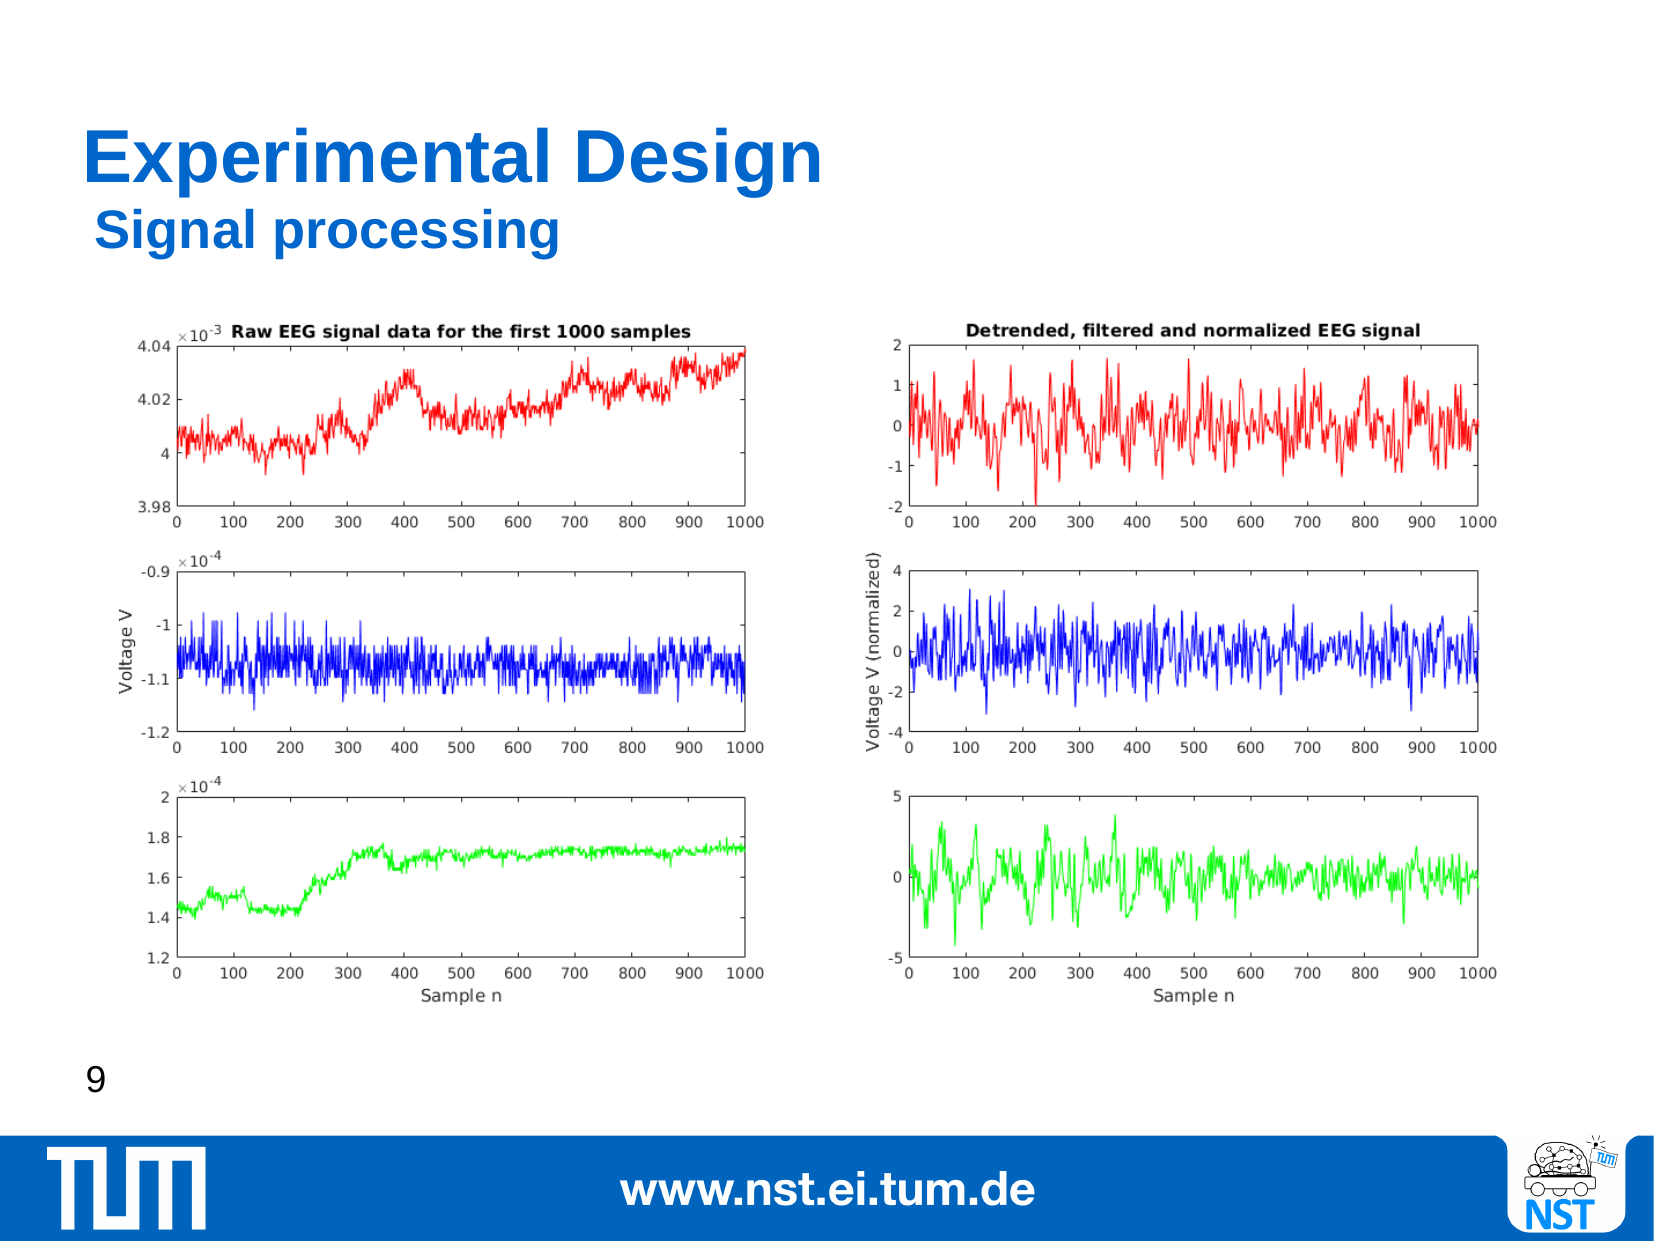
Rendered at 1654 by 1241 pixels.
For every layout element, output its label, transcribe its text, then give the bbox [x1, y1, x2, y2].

title Experimental Design [82, 49, 1571, 257]
picture [82, 288, 1548, 1041]
title Signal processing [94, 194, 1583, 260]
picture [0, 1134, 1654, 1241]
